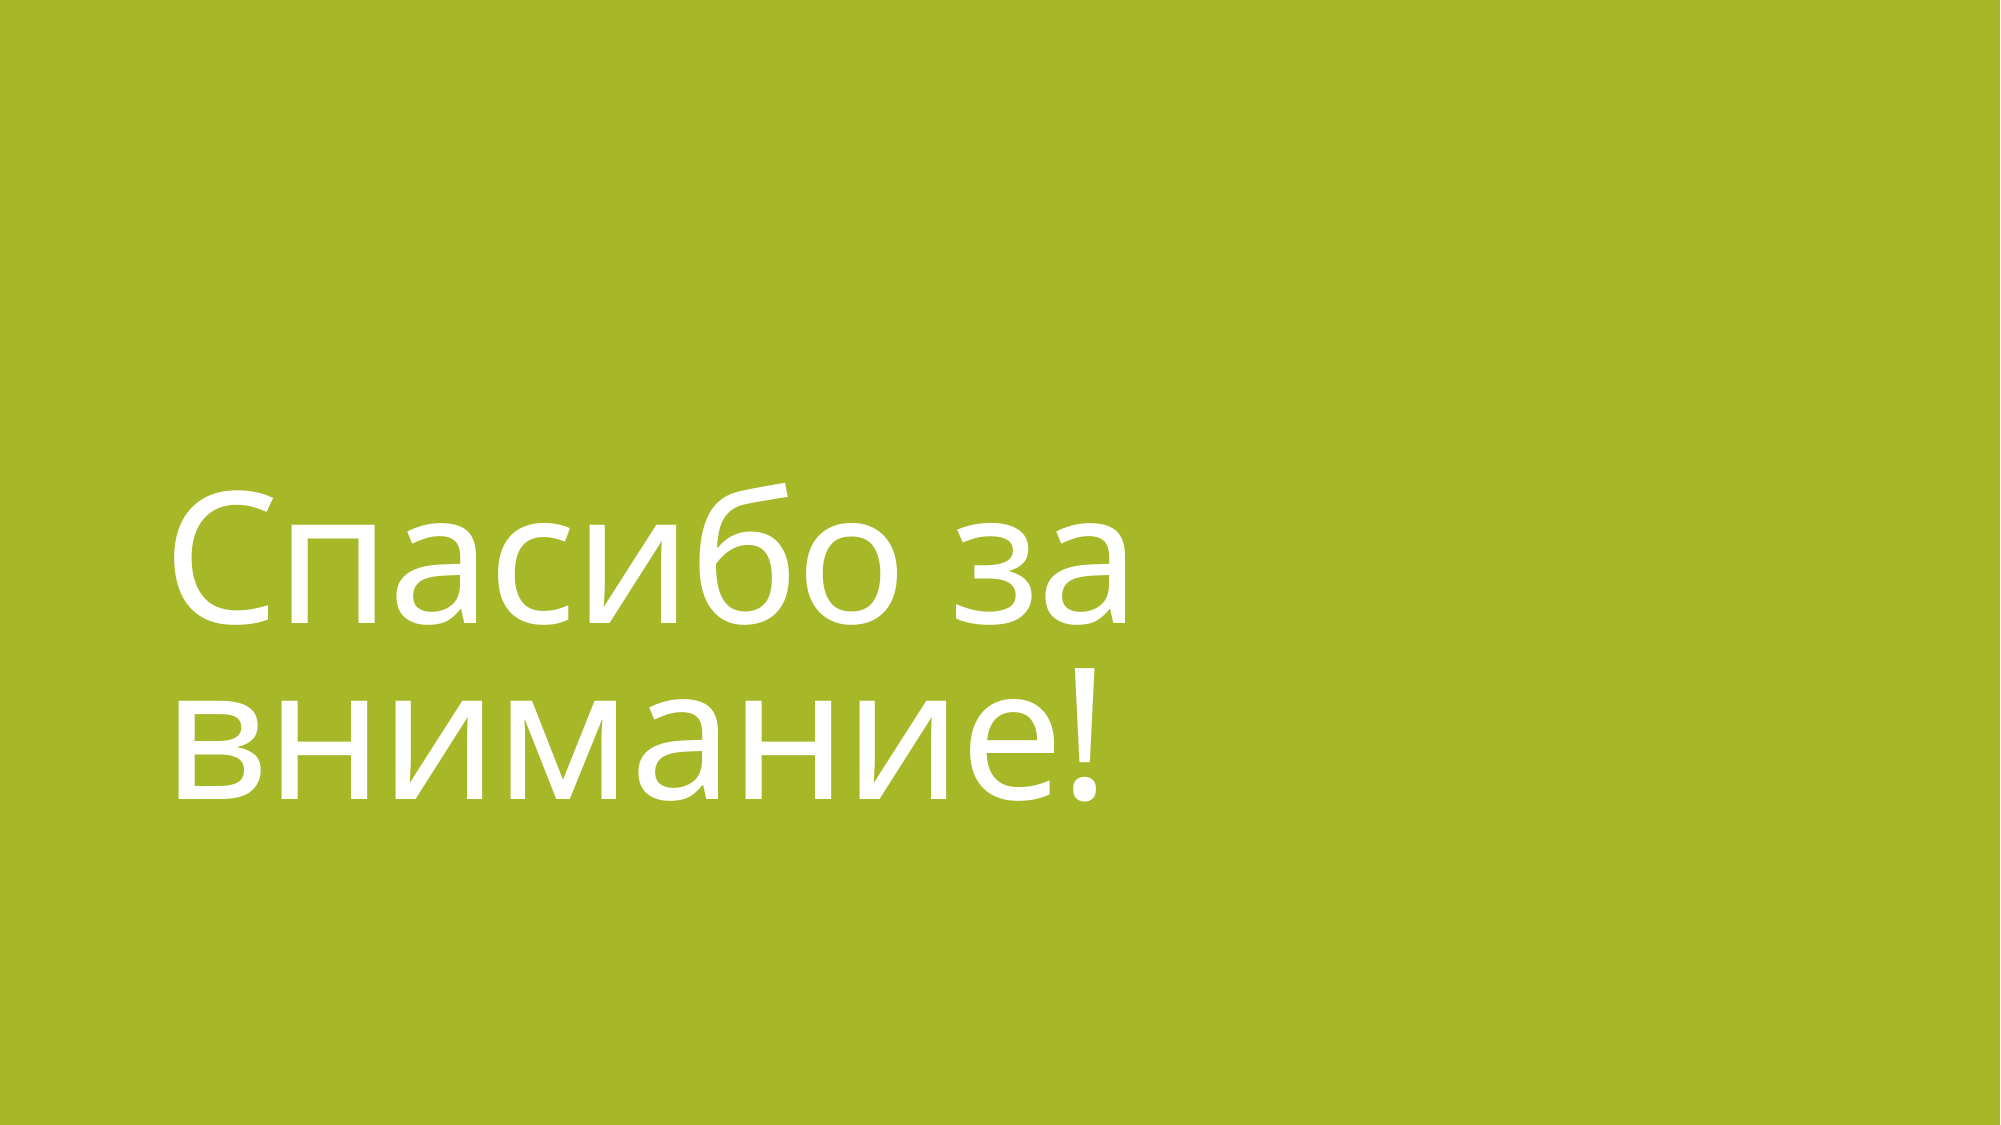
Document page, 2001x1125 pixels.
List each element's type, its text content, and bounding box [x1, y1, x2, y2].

title Спасибо за внимание! [148, 475, 1885, 677]
